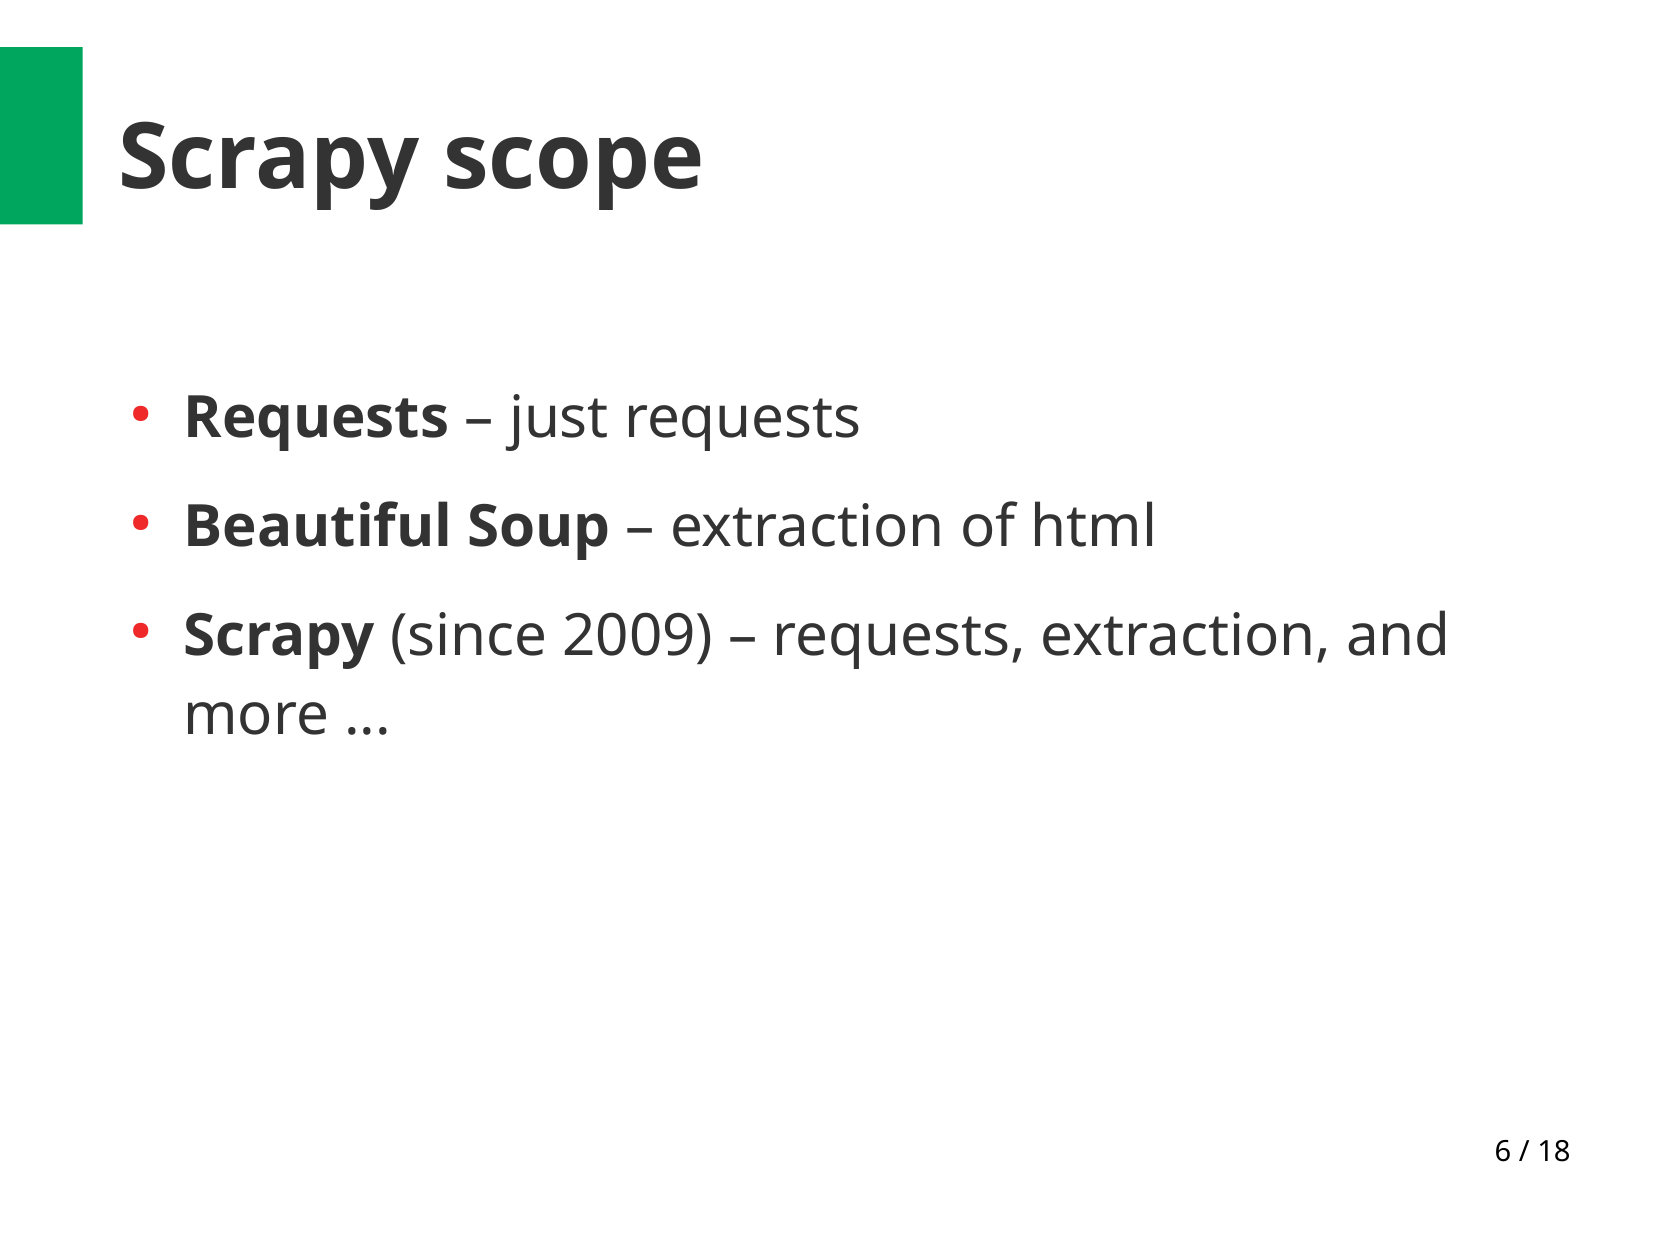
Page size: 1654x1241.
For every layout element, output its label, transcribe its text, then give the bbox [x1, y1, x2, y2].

list Requests – just requests Beautiful Soup – extraction of html Scrapy (since 2009) – requests, extraction, and more ... [112, 375, 1531, 571]
title Scrapy scope [118, 49, 1571, 257]
